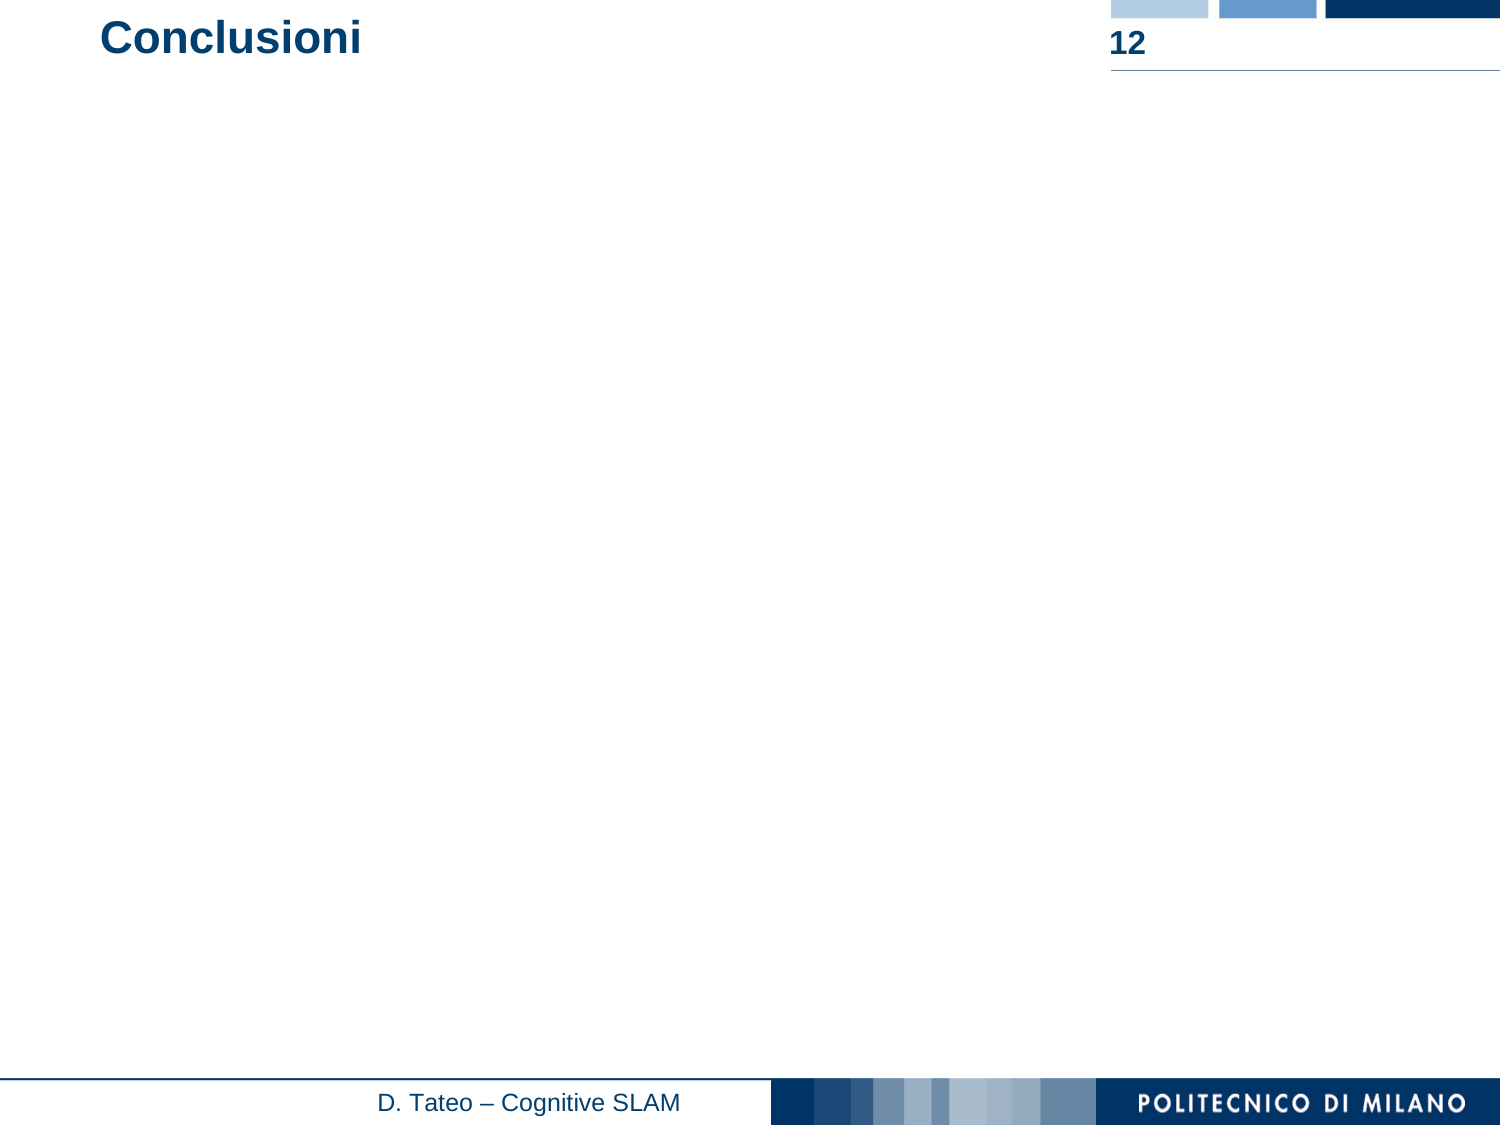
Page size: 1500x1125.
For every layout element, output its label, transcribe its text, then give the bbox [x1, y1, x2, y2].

picture [0, 1074, 1500, 1125]
picture [1103, 0, 1500, 74]
title Conclusioni [99, 12, 1075, 150]
